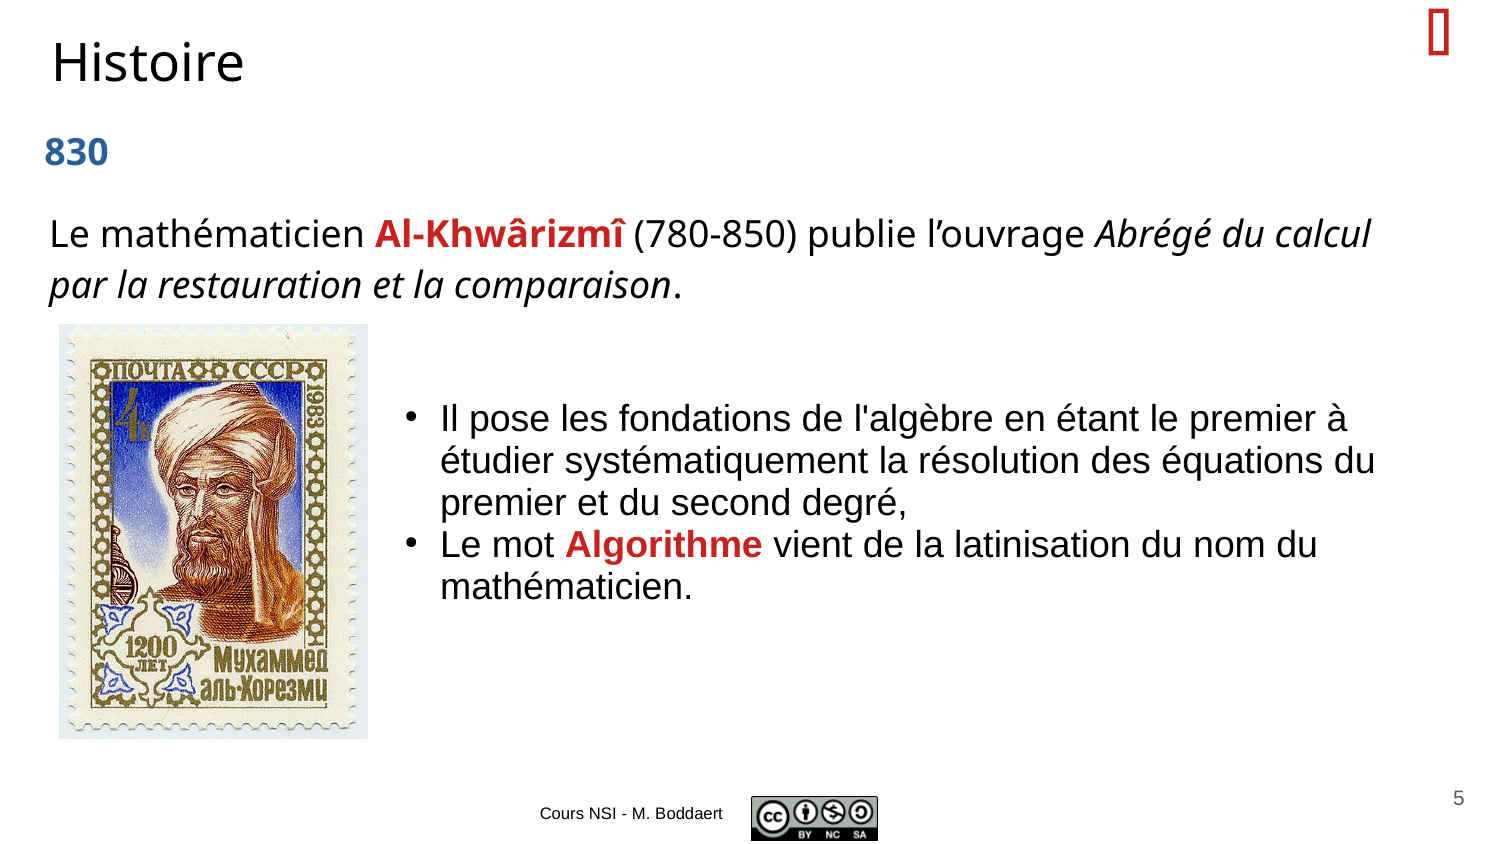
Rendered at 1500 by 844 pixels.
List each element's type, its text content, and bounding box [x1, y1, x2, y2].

text_box  [1412, 0, 1500, 90]
text_box 830 [29, 120, 1477, 178]
picture [751, 796, 878, 841]
text_box Il pose les fondations de l'algèbre en étant le premier à étudier systématiquement la résolution des équations du premier et du second degré, Le mot Algorithme vient de la latinisation du nom du mathématicien. [389, 389, 1477, 623]
picture [59, 324, 368, 739]
text_box Le mathématicien Al-Khwârizmî (780-850) publie l’ouvrage Abrégé du calcul par la restauration et la comparaison. [34, 200, 1424, 303]
title Histoire [51, 13, 1449, 108]
slide_number <numéro> [1389, 764, 1480, 830]
